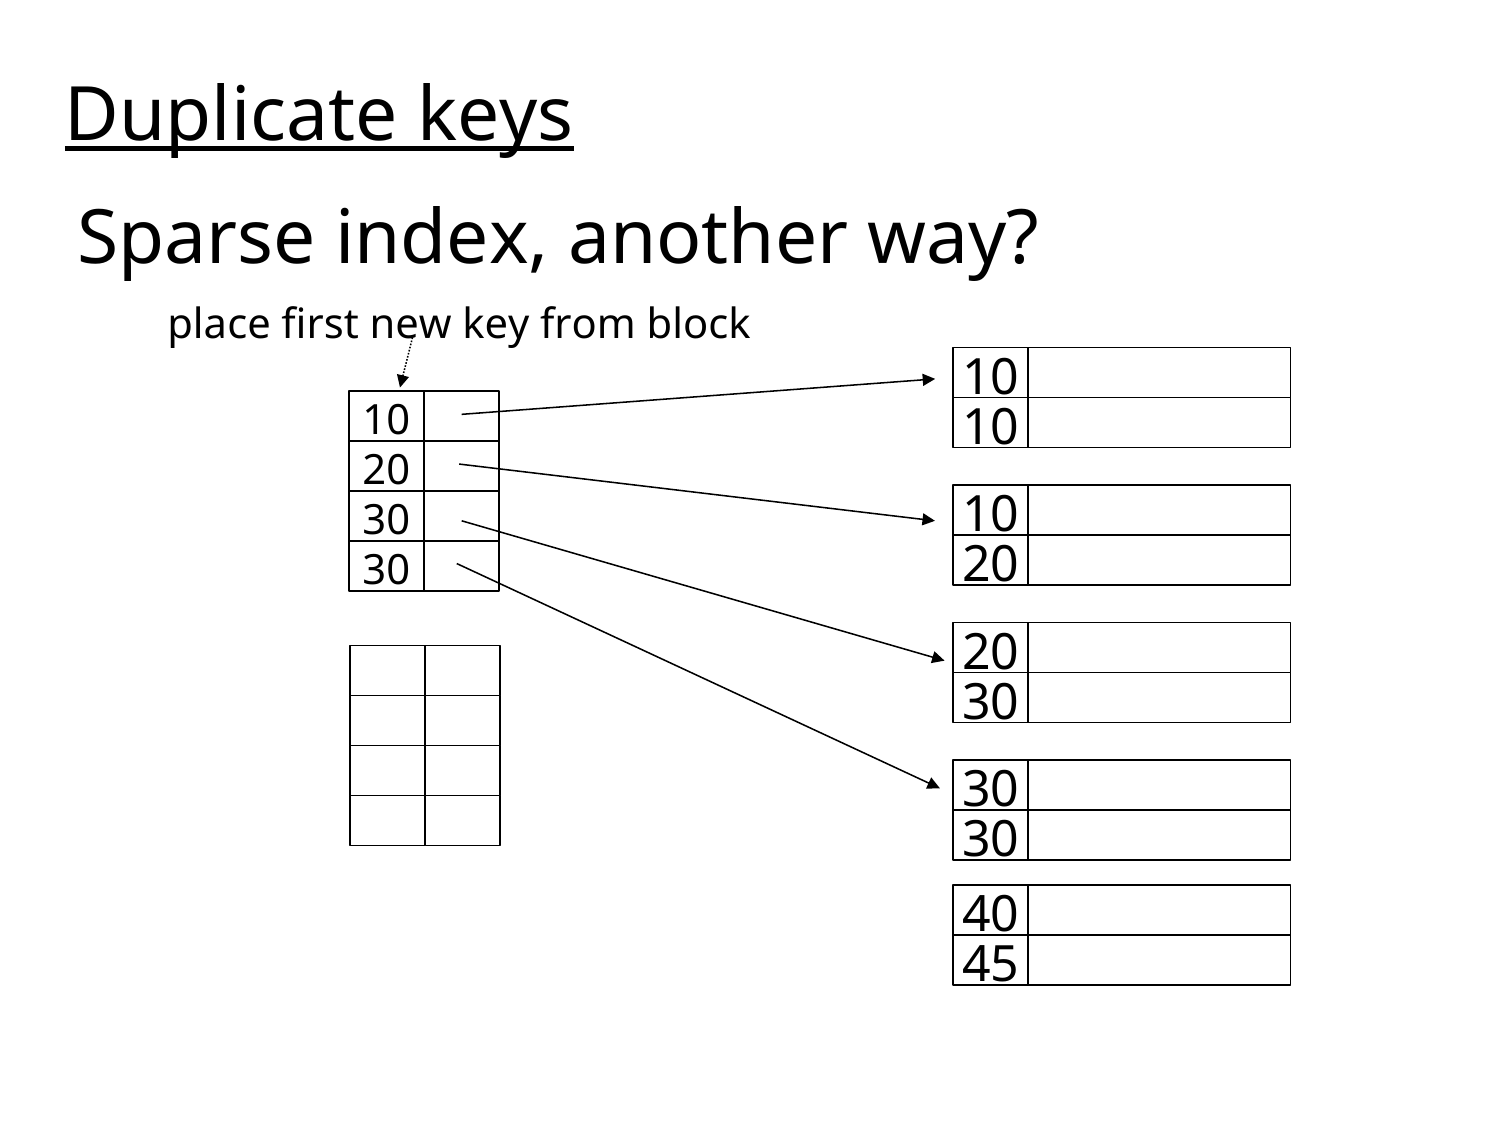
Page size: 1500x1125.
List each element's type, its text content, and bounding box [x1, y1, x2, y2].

text_box [1028, 485, 1291, 586]
text_box 20 [953, 622, 1028, 673]
text_box 10 [953, 485, 1028, 536]
text_box 20 [953, 536, 1028, 586]
text_box 10 [953, 398, 1028, 448]
text_box 30 [953, 760, 1028, 811]
text_box 10 [953, 347, 1028, 398]
text_box 30 [953, 673, 1028, 723]
text_box [1028, 347, 1291, 448]
title Duplicate keys [50, 50, 751, 165]
text_box place first new key from block [150, 287, 768, 353]
text_box 30 [348, 490, 423, 540]
text_box [423, 390, 499, 591]
text_box 10 [348, 390, 423, 440]
text_box [1028, 760, 1291, 861]
text_box 30 [348, 540, 424, 591]
text_box [350, 645, 501, 846]
title Sparse index, another way? [62, 137, 1338, 325]
text_box [1028, 622, 1291, 723]
text_box 40 [953, 885, 1028, 936]
text_box [1028, 885, 1291, 986]
text_box 30 [953, 811, 1028, 861]
text_box 45 [953, 936, 1028, 986]
text_box 20 [348, 440, 424, 490]
